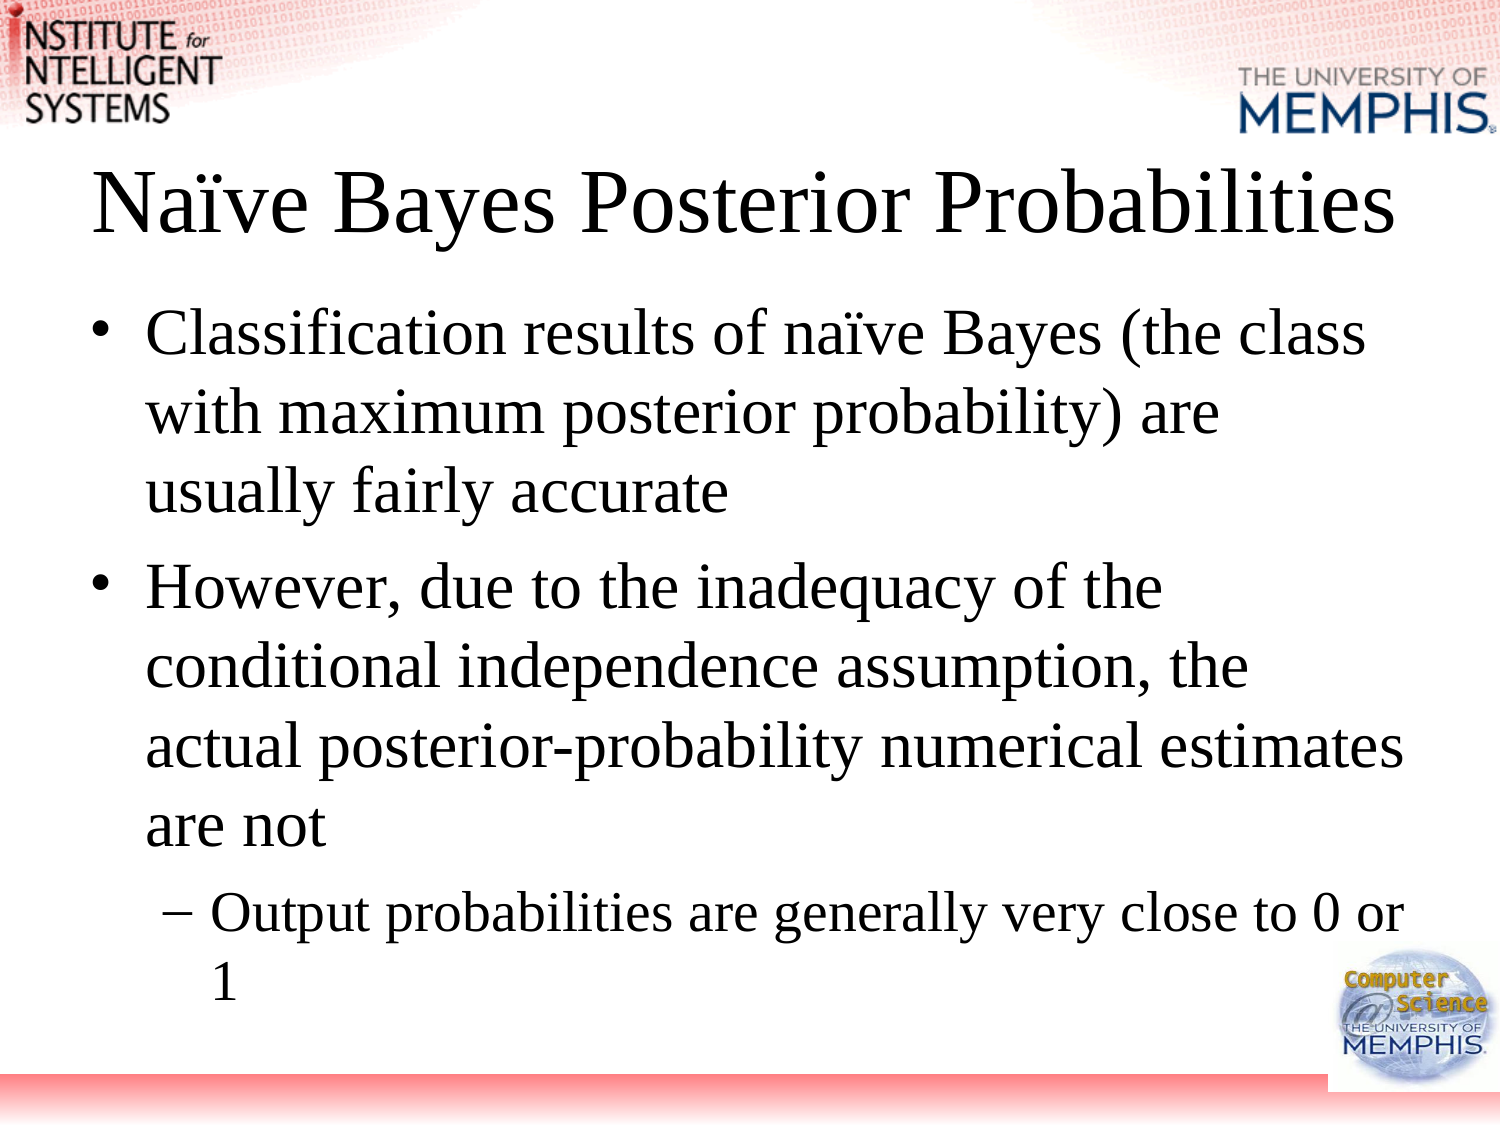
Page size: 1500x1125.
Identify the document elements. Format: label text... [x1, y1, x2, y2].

picture [1328, 941, 1500, 1092]
picture [0, 0, 501, 132]
list Classification results of naïve Bayes (the class with maximum posterior probability) are usually fairly accurate However, due to the inadequacy of the conditional independence assumption, the actual posterior-probability numerical estimates are not Output probabilities are generally very close to 0 or 1 [75, 280, 1426, 1028]
picture [1012, 0, 1500, 141]
title Naïve Bayes Posterior Probabilities [70, 132, 1421, 267]
